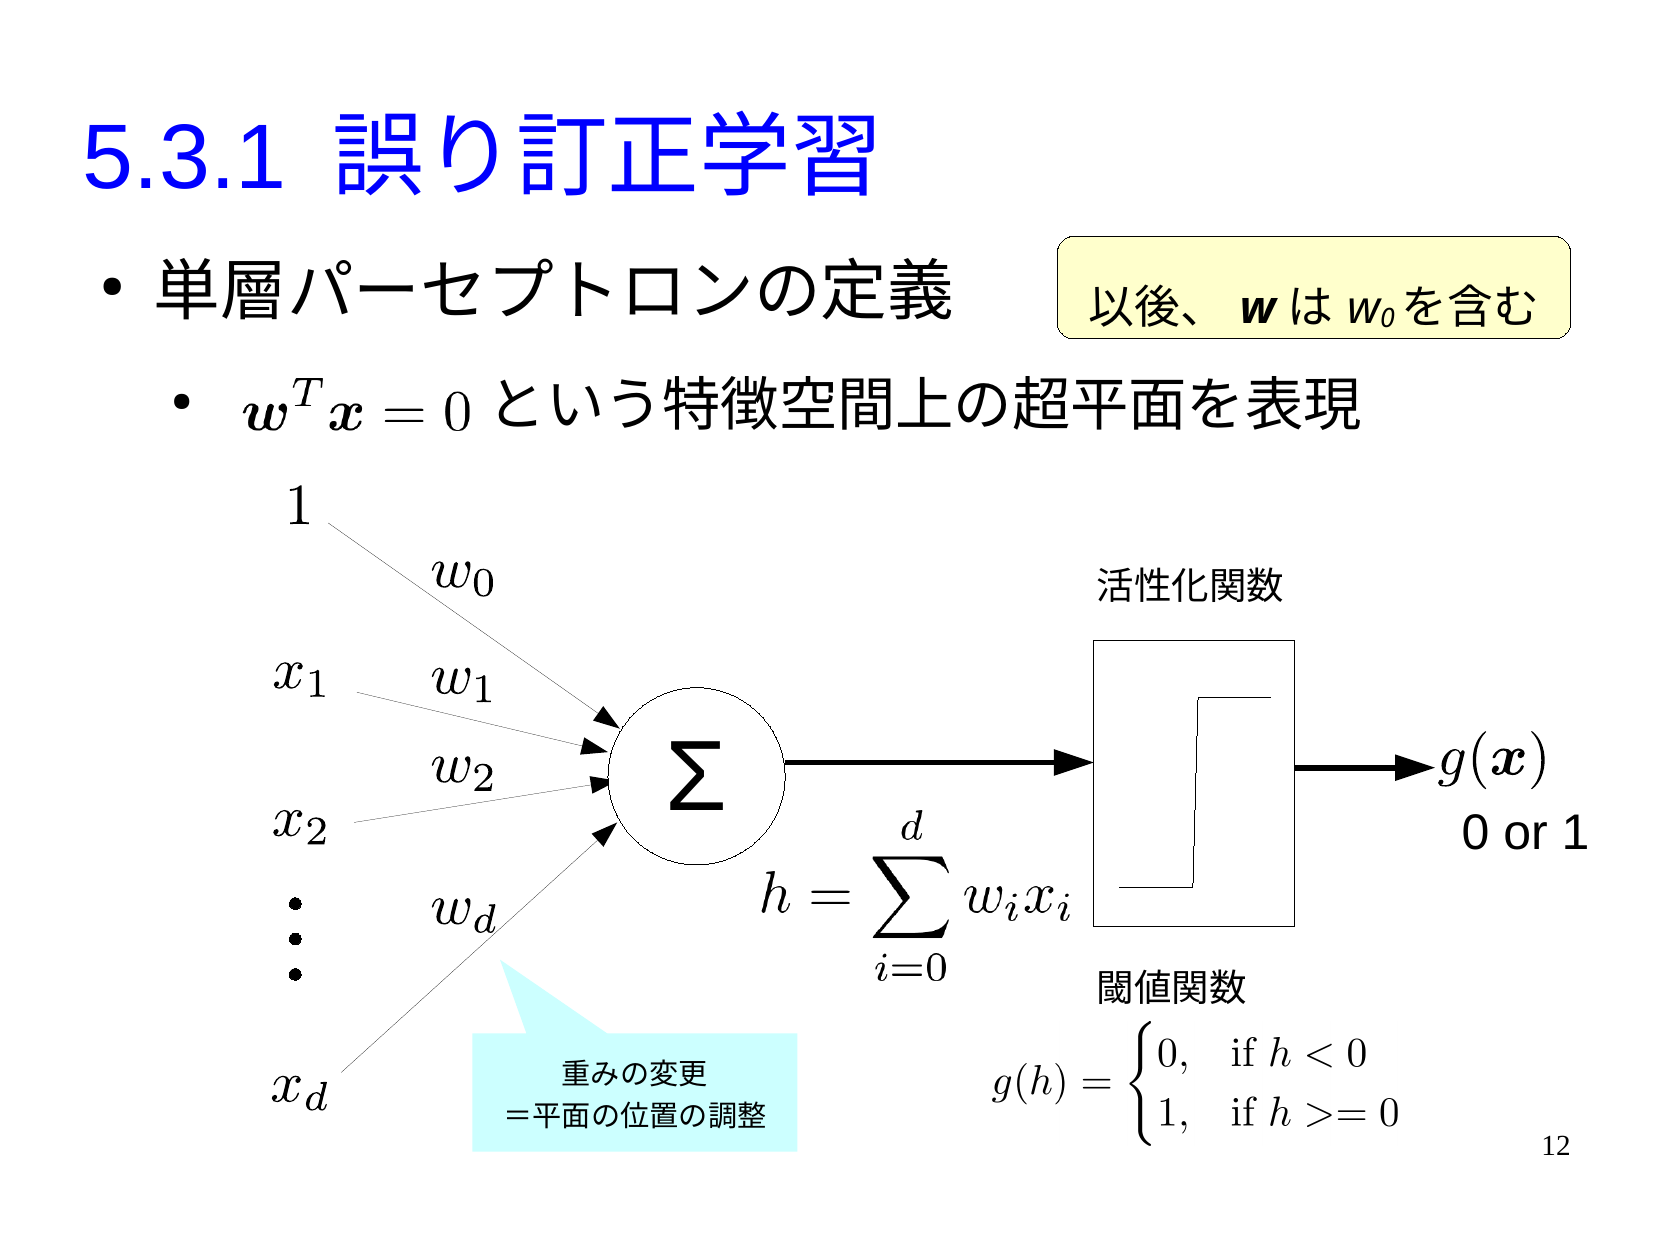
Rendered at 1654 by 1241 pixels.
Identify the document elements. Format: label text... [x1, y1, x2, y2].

picture [242, 378, 470, 431]
picture [431, 898, 496, 933]
picture [431, 756, 493, 791]
text_box 以後、wはw0を含む [1057, 236, 1571, 339]
text_box 活性化関数 [1082, 548, 1300, 621]
picture [273, 809, 326, 845]
picture [761, 963, 1070, 981]
text_box 重みの変更 ＝平面の位置の調整 [472, 959, 798, 1152]
text_box Σ [607, 687, 786, 865]
picture [271, 1075, 327, 1111]
picture [273, 662, 325, 697]
list 単層パーセプトロンの定義 という特徴空間上の超平面を表現 [82, 242, 1571, 963]
picture [992, 1021, 1398, 1146]
picture [1435, 728, 1547, 792]
title 5.3.1 誤り訂正学習 [82, 49, 1571, 242]
text_box [211, 895, 428, 981]
text_box 閾値関数 [1082, 950, 1262, 1022]
text_box [1093, 640, 1295, 927]
picture [289, 485, 309, 525]
picture [431, 561, 493, 597]
picture [431, 667, 492, 703]
text_box 0 or 1 [1446, 797, 1625, 868]
